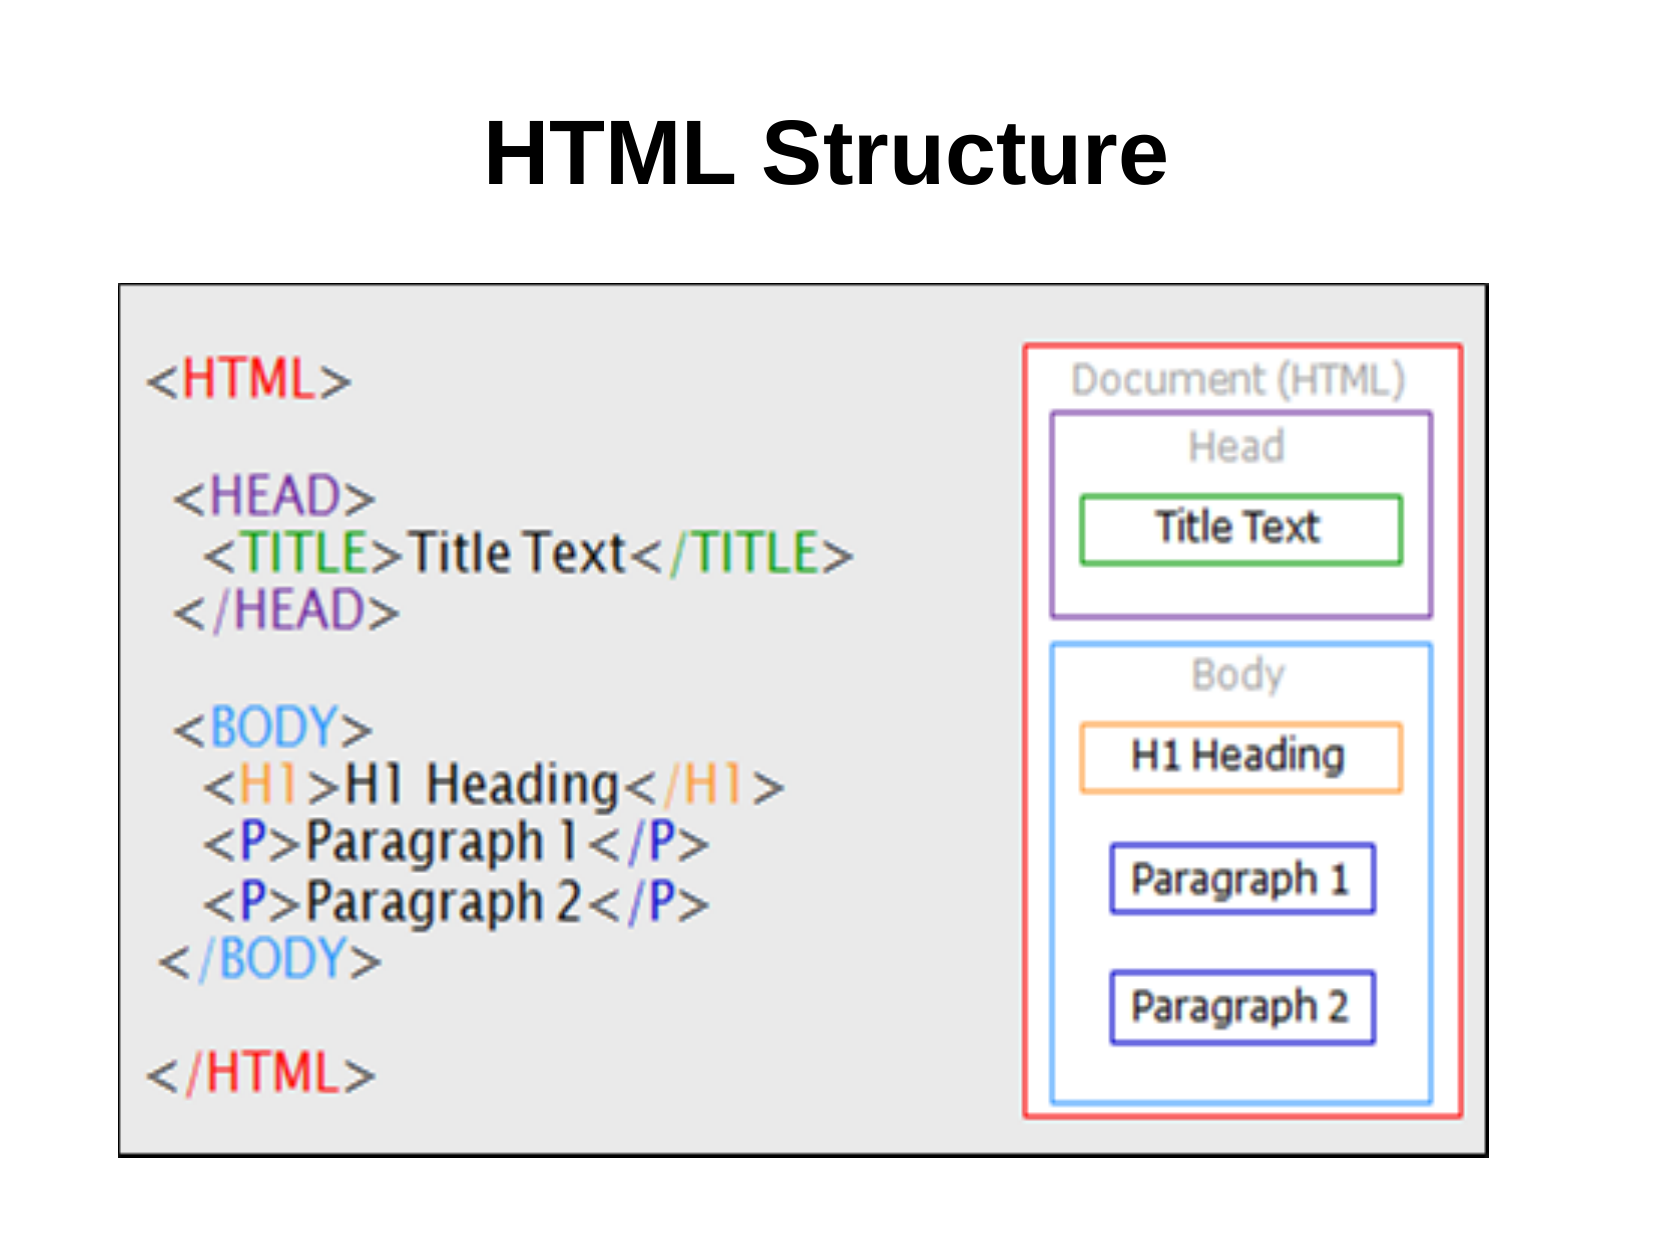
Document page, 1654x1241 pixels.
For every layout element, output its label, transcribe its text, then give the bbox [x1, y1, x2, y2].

title HTML Structure [82, 49, 1571, 257]
picture [118, 283, 1489, 1158]
